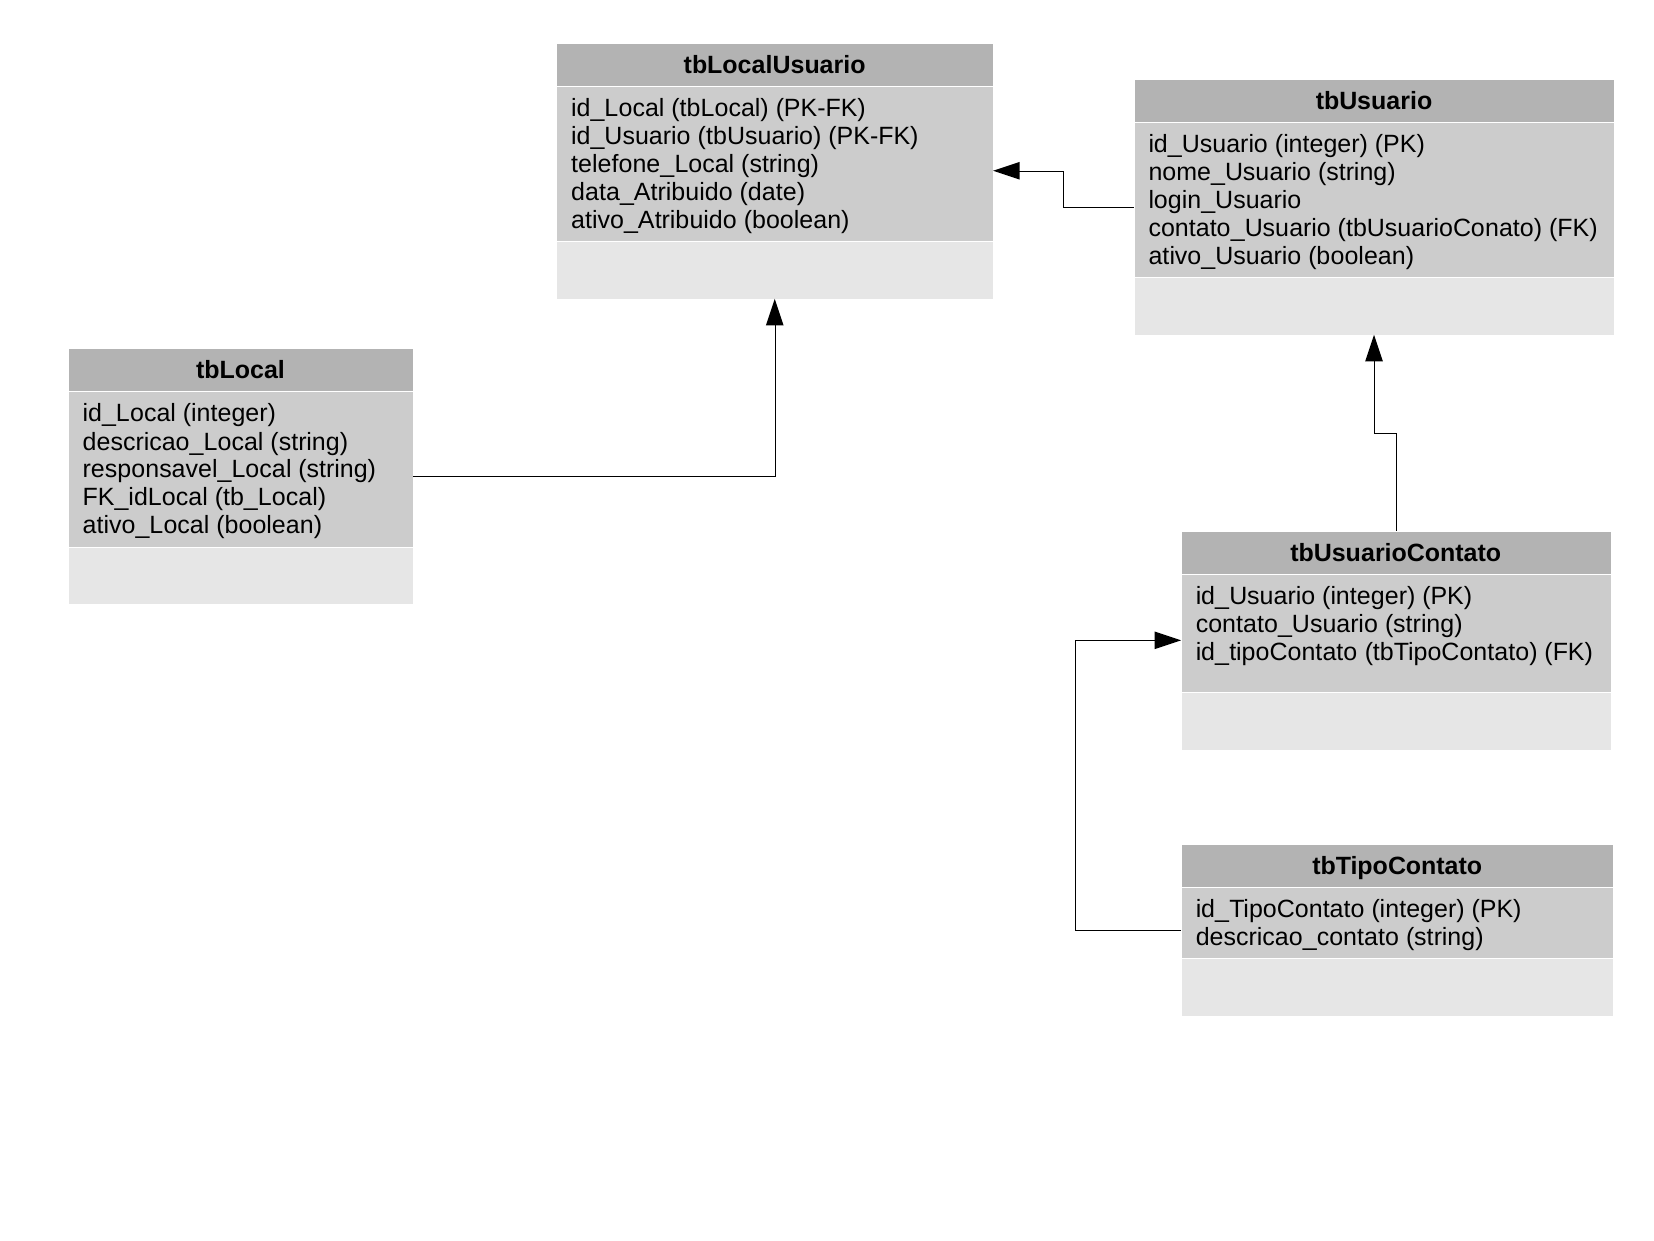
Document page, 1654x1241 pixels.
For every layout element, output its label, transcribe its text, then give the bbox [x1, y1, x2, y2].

table_header tbLocal [69, 349, 413, 391]
table_header tbLocalUsuario [557, 44, 993, 86]
table_cell id_Usuario (integer) (PK) nome_Usuario (string) login_Usuario contato_Usuario (tbUsuarioConato) (FK) ativo_Usuario (boolean) [1135, 123, 1614, 277]
table_cell [1182, 693, 1611, 750]
table_header tbTipoContato [1182, 845, 1613, 887]
table_cell id_Local (integer) descricao_Local (string) responsavel_Local (string) FK_idLocal (tb_Local) ativo_Local (boolean) [69, 392, 413, 547]
table_cell [557, 242, 993, 299]
table_cell id_TipoContato (integer) (PK) descricao_contato (string) [1182, 888, 1613, 958]
table_cell id_Local (tbLocal) (PK-FK) id_Usuario (tbUsuario) (PK-FK) telefone_Local (string) data_Atribuido (date) ativo_Atribuido (boolean) [557, 87, 993, 241]
table_cell [69, 548, 413, 604]
table_cell id_Usuario (integer) (PK) contato_Usuario (string) id_tipoContato (tbTipoContato) (FK) [1182, 575, 1611, 692]
table_cell [1182, 959, 1613, 1016]
table_header tbUsuario [1135, 80, 1614, 122]
table_header tbUsuarioContato [1182, 532, 1611, 574]
table_cell [1135, 278, 1614, 335]
